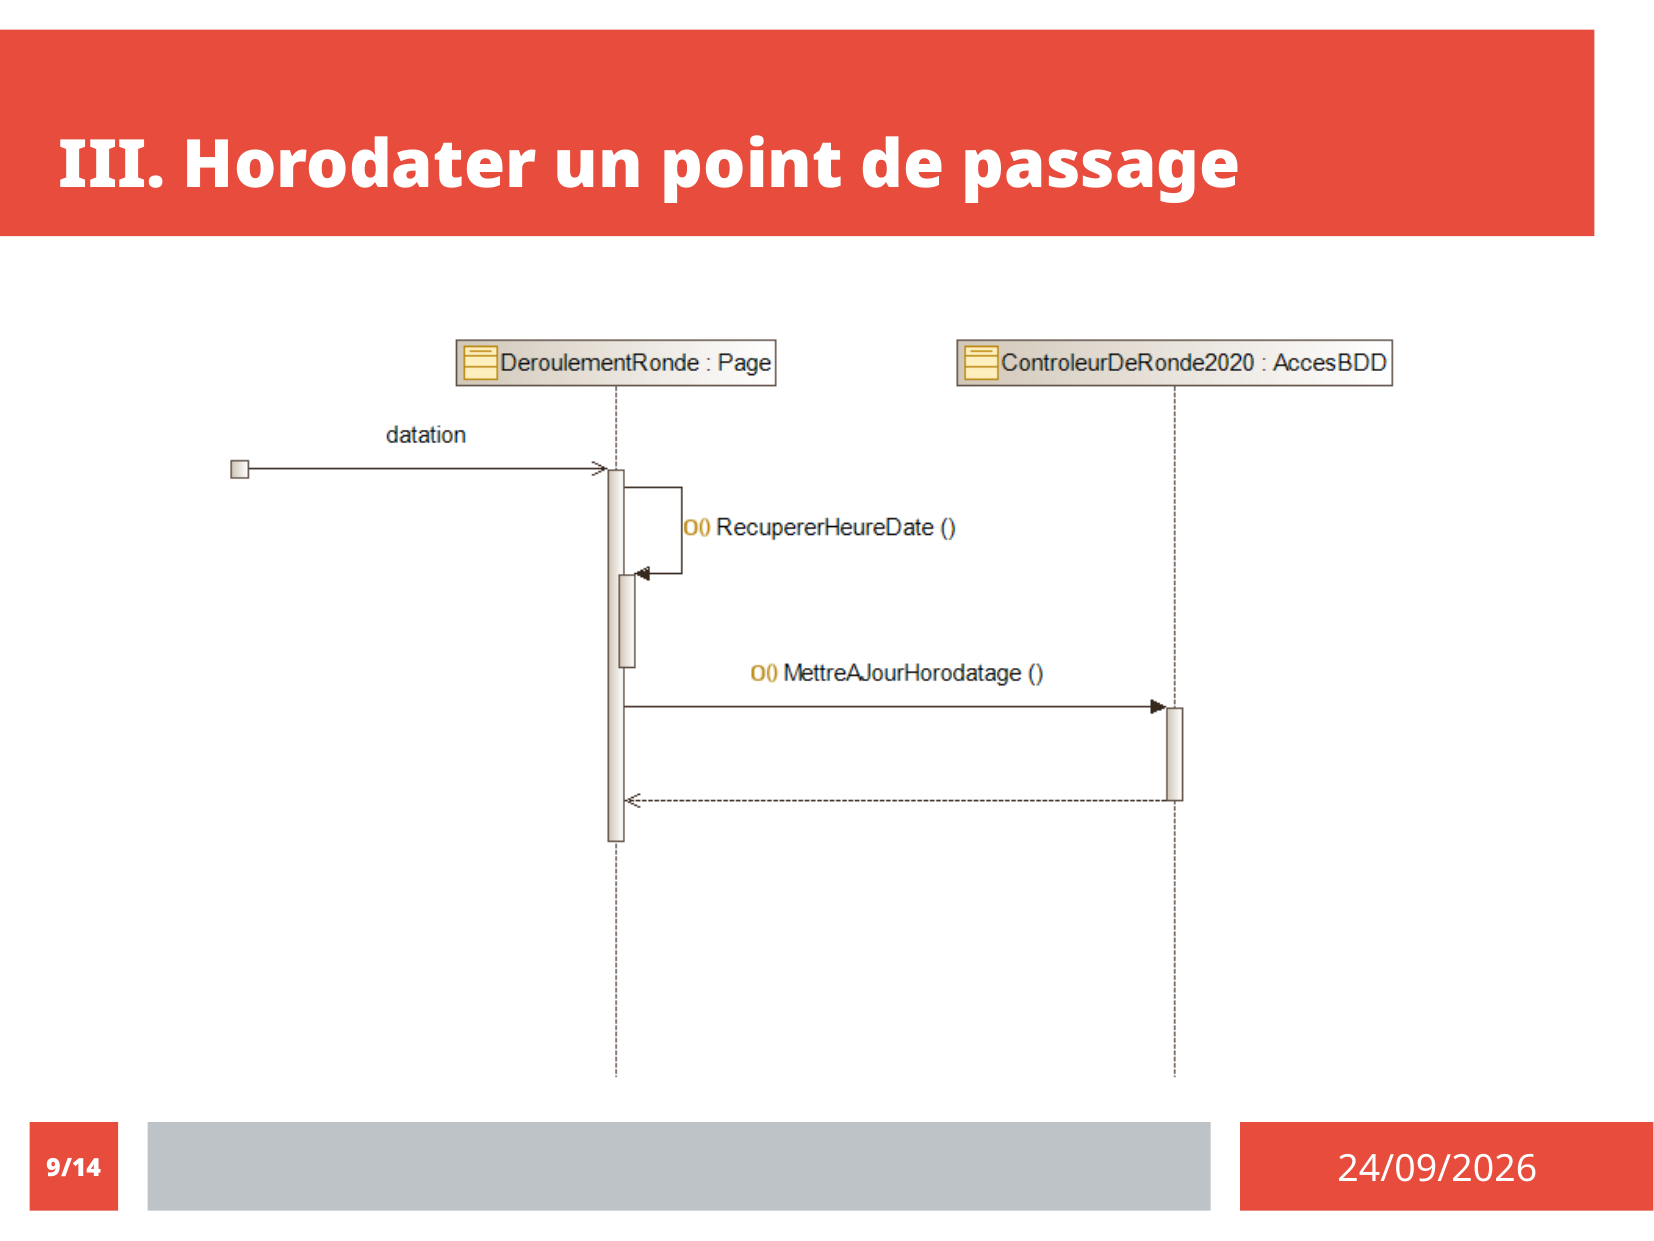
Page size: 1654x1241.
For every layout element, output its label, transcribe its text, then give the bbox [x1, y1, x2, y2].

picture [215, 324, 1409, 1093]
title III. Horodater un point de passage [59, 59, 1595, 207]
